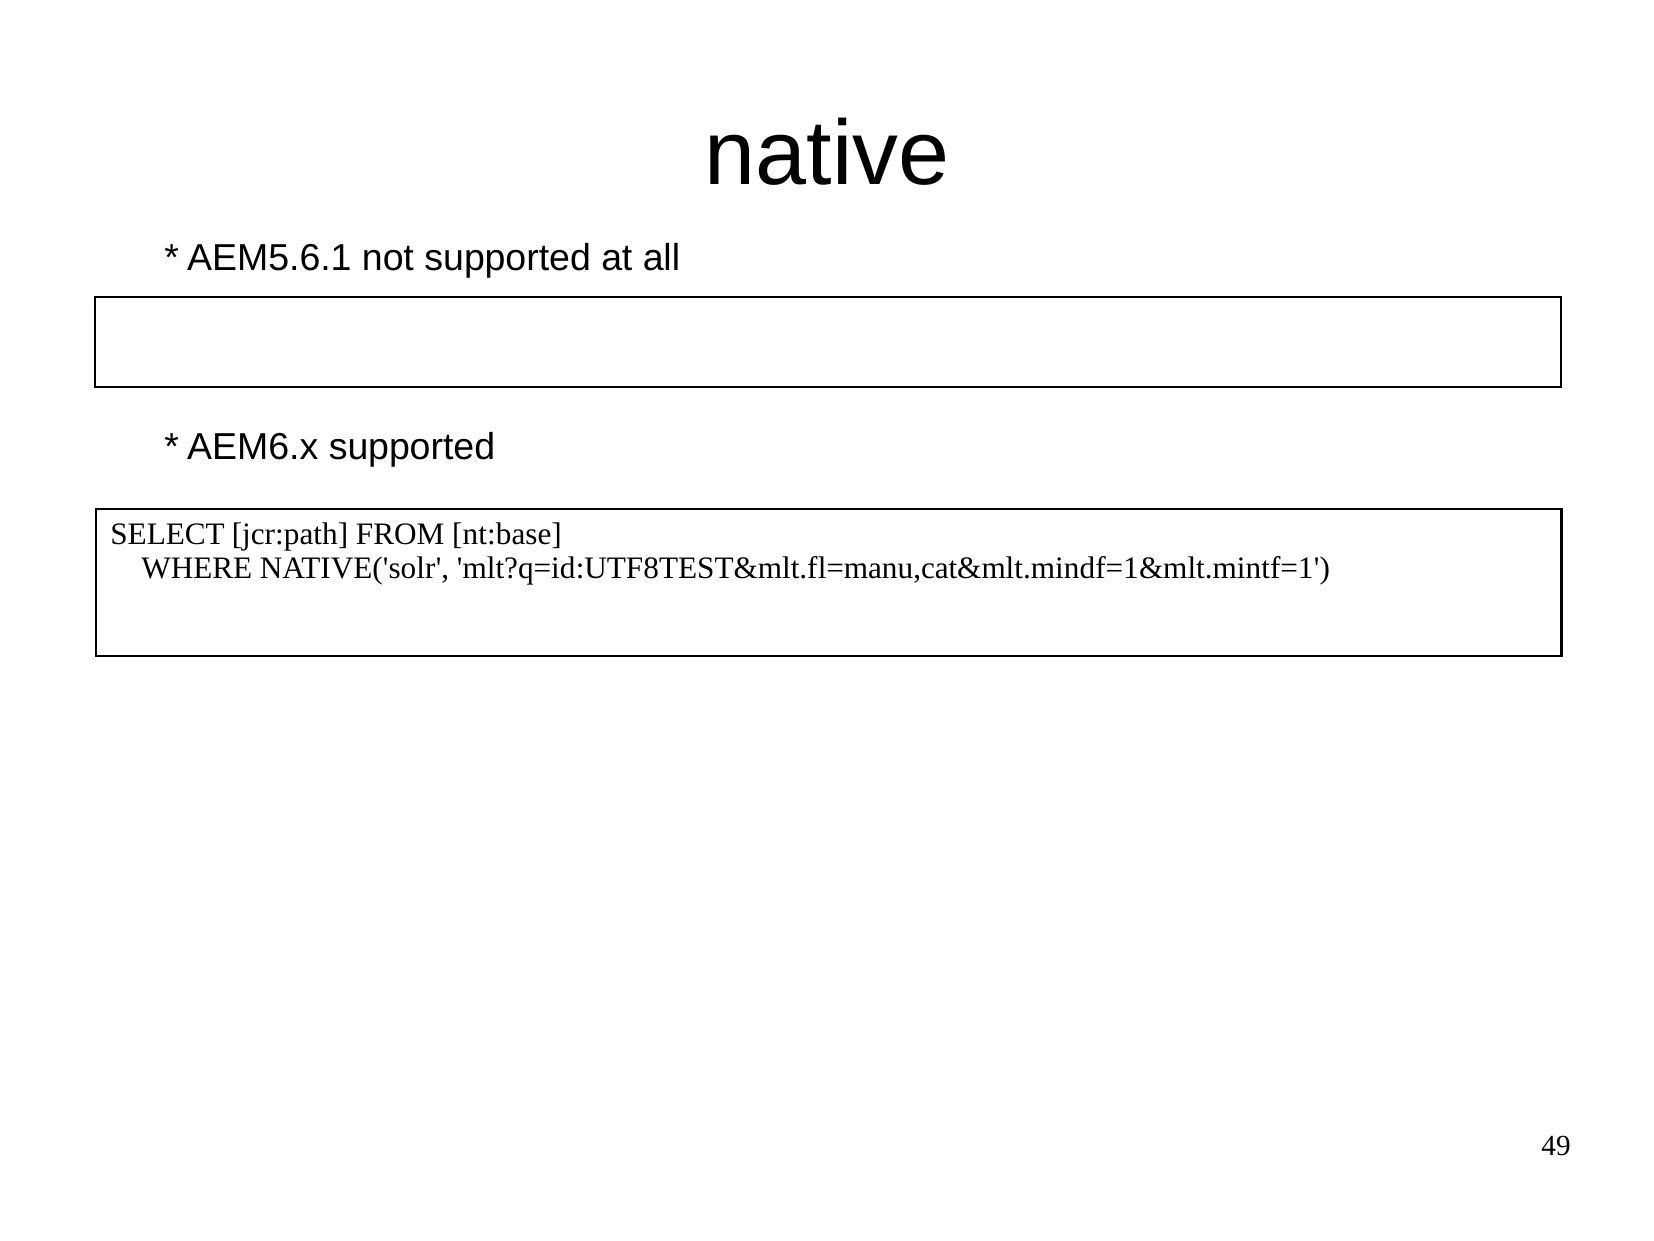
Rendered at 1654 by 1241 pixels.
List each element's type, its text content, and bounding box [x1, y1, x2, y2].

text_box * AEM5.6.1 not supported at all [149, 229, 1560, 287]
text_box * AEM6.x supported [149, 418, 1560, 476]
title native [83, 49, 1572, 257]
table_header [96, 298, 1560, 386]
table_header SELECT [jcr:path] FROM [nt:base] WHERE NATIVE('solr', 'mlt?q=id:UTF8TEST&mlt.fl=manu,cat&mlt.mindf=1&mlt.mintf=1') [97, 510, 1560, 655]
